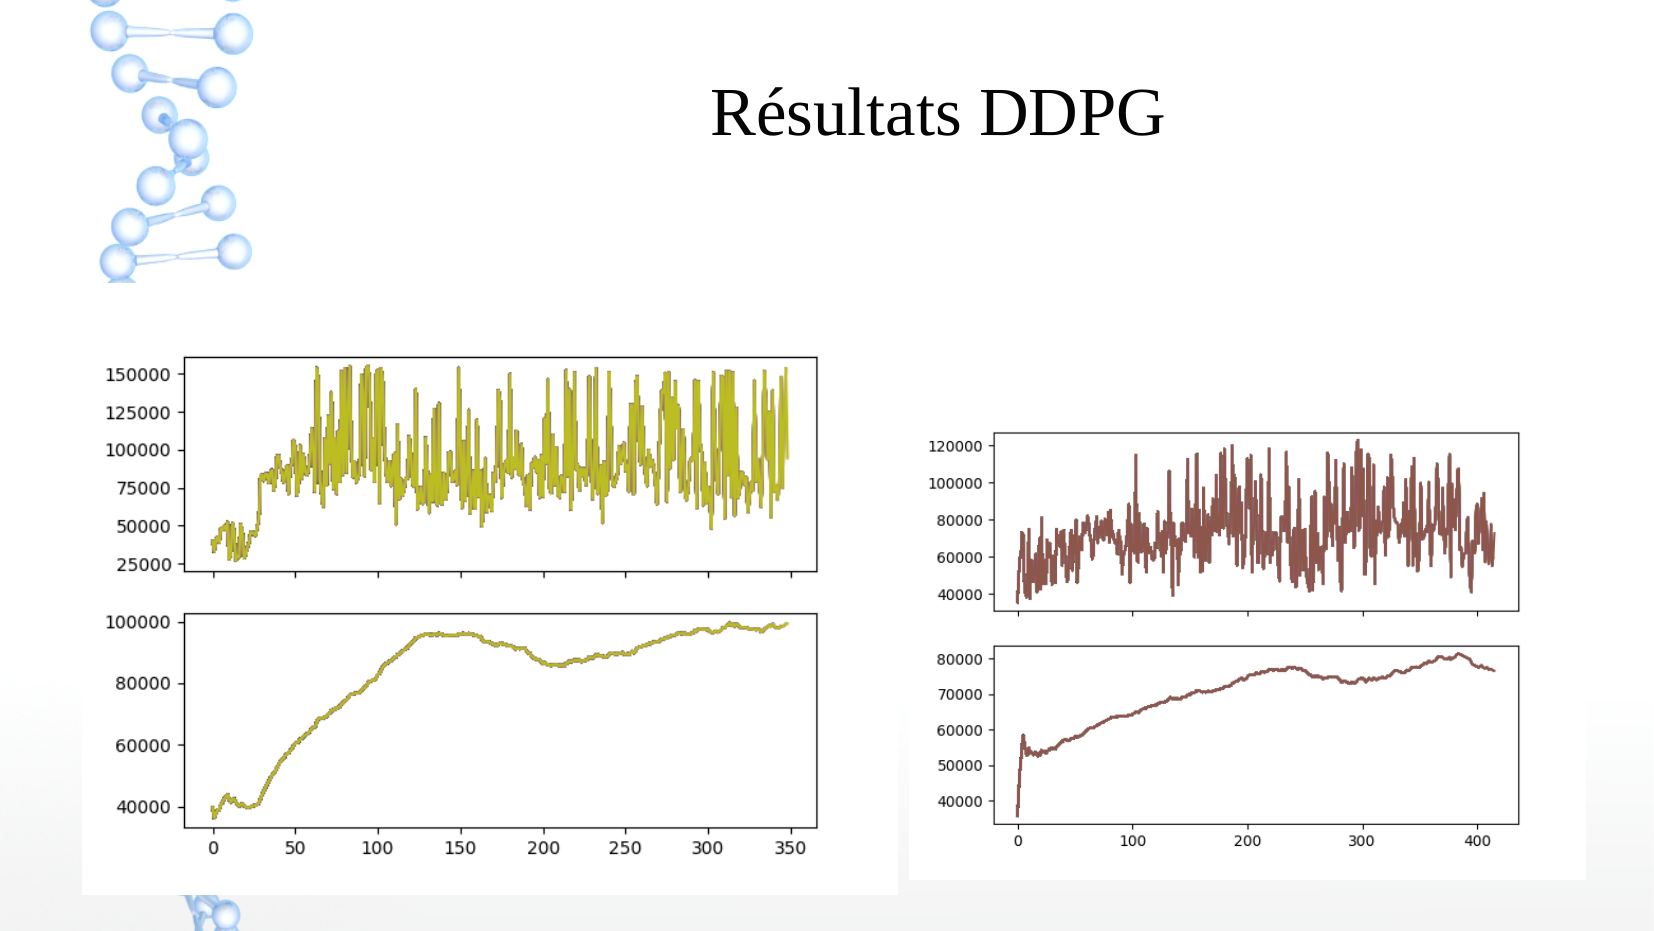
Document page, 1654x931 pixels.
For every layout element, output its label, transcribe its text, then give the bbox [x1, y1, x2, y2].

title Résultats DDPG [265, 35, 1595, 189]
picture [0, 0, 1654, 931]
